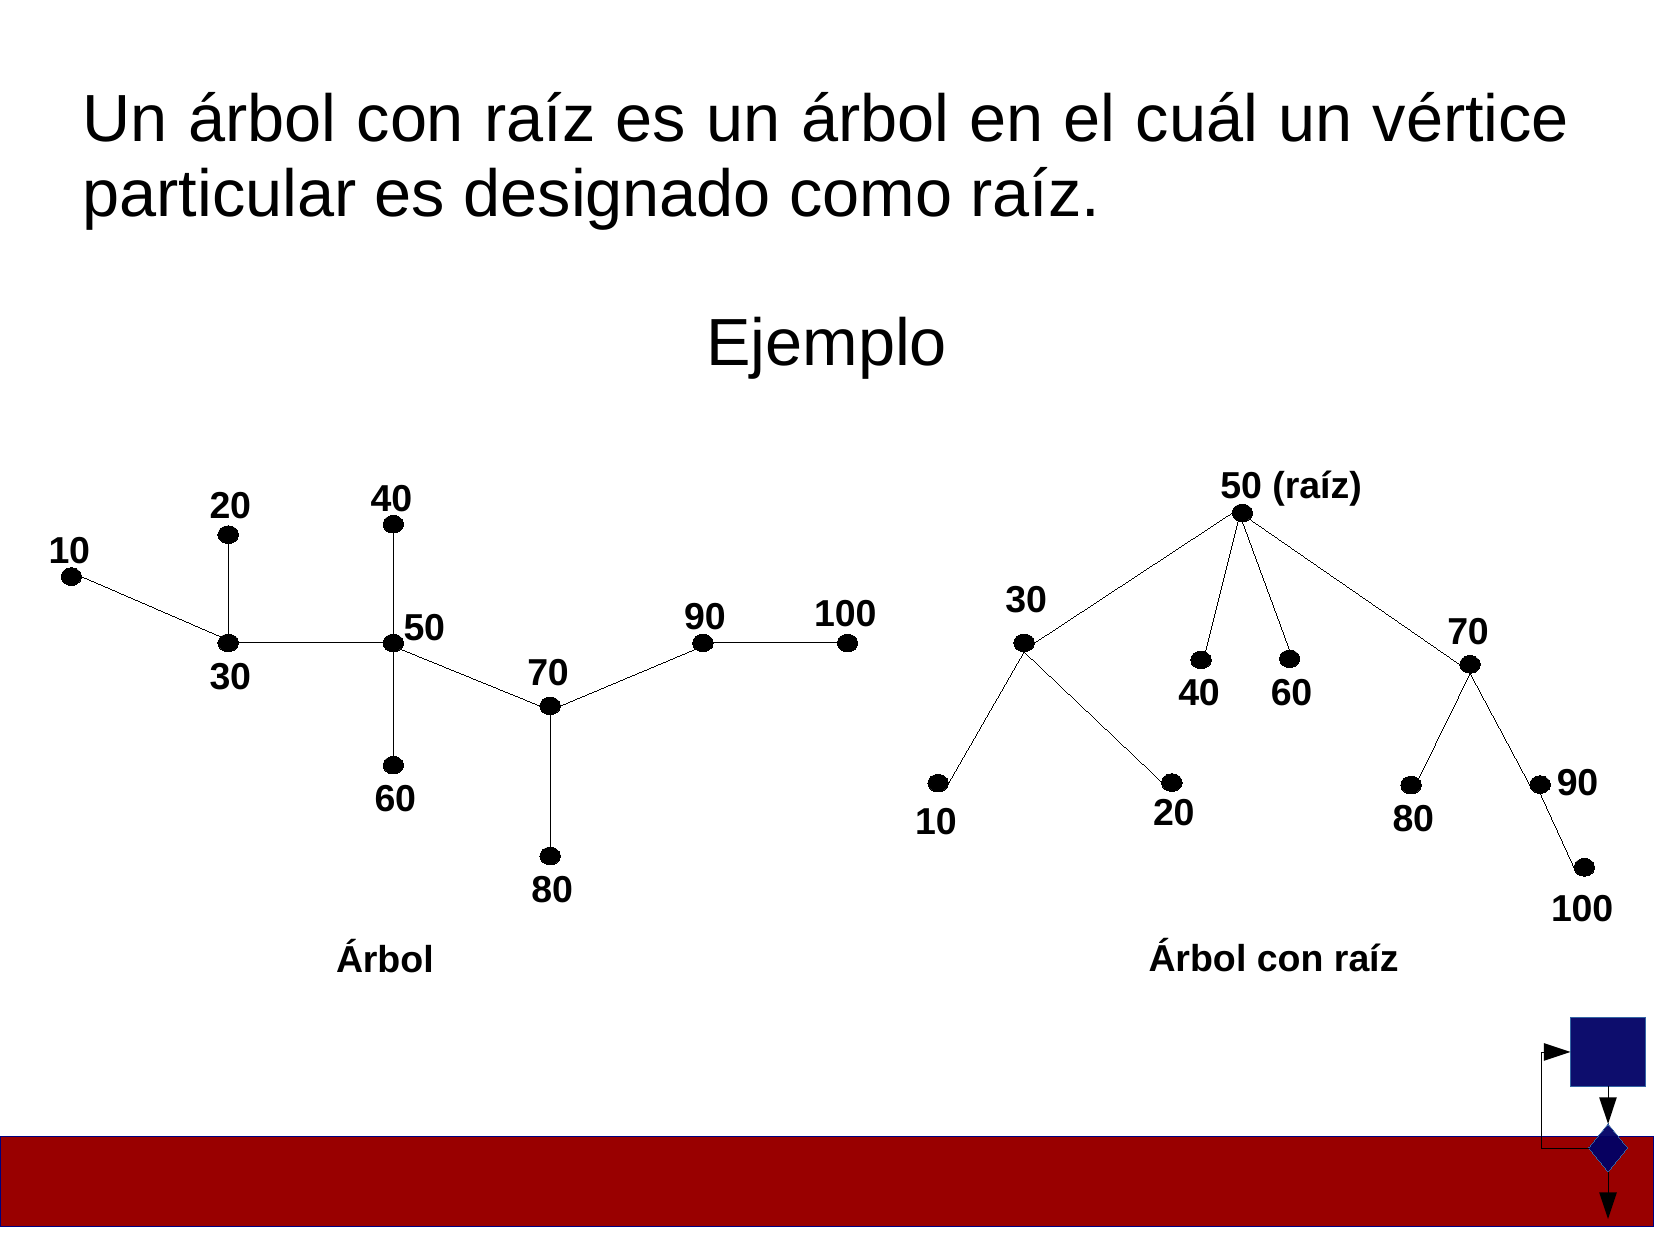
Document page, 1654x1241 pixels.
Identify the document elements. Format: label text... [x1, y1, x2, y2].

text_box 20 [1157, 803, 1167, 817]
text_box 60 [1298, 683, 1305, 701]
text_box 70 [531, 658, 565, 687]
text_box 20 [1180, 803, 1187, 821]
text_box 30 [1009, 590, 1019, 608]
text_box 40 [1182, 678, 1216, 707]
text_box 10 [919, 813, 924, 830]
text_box [1013, 634, 1035, 652]
text_box 20 [237, 496, 244, 514]
text_box 90 [1584, 773, 1591, 791]
text_box [927, 774, 949, 792]
text_box [1232, 504, 1253, 522]
text_box 60 [1275, 677, 1309, 706]
text_box 90 [711, 607, 718, 625]
text_box [217, 525, 239, 544]
text_box 50 [407, 627, 418, 636]
text_box 20 [213, 496, 223, 510]
text_box 10 [942, 812, 949, 830]
text_box 80 [538, 879, 545, 887]
text_box 20 [213, 490, 247, 519]
text_box 70 [1474, 622, 1481, 640]
text_box [837, 634, 858, 652]
text_box [217, 634, 239, 652]
text_box [383, 756, 404, 774]
text_box Árbol [368, 945, 402, 974]
text_box 80 [537, 890, 545, 899]
text_box 90 [1561, 784, 1570, 791]
text_box 40 [375, 492, 382, 502]
text_box 80 [1398, 819, 1406, 828]
text_box 50 [407, 613, 441, 642]
text_box [539, 847, 550, 865]
text_box 70 [1451, 617, 1485, 646]
text_box [1161, 773, 1183, 792]
text_box [383, 634, 404, 652]
text_box 50 (raíz) [1279, 471, 1308, 500]
subtitle Un árbol con raíz es un árbol en el cuál un vértice particular es designado como raíz. Ejemplo [82, 49, 1571, 1010]
text_box 40 [398, 489, 405, 507]
text_box 10 [52, 542, 57, 559]
text_box 90 [1561, 767, 1595, 796]
text_box 60 [378, 784, 412, 813]
text_box [1190, 651, 1212, 669]
text_box [1279, 650, 1300, 668]
text_box 70 [554, 663, 561, 681]
text_box 80 [1399, 808, 1406, 816]
text_box 60 [1277, 692, 1284, 701]
text_box 90 [691, 607, 698, 616]
text_box 60 [402, 789, 409, 807]
text_box [551, 847, 561, 865]
text_box [0, 1124, 1654, 1227]
text_box [539, 697, 561, 715]
text_box [61, 567, 82, 586]
text_box 30 [1033, 590, 1040, 608]
text_box 90 [688, 618, 698, 625]
text_box 80 [559, 880, 566, 898]
text_box [1400, 776, 1422, 794]
text_box Árbol [385, 956, 393, 969]
text_box 80 [535, 875, 569, 904]
text_box 30 [1009, 585, 1043, 614]
text_box [1570, 1017, 1646, 1087]
text_box 80 [1396, 804, 1430, 833]
text_box [692, 634, 714, 652]
text_box Árbol con raíz [1257, 944, 1291, 973]
text_box [383, 515, 404, 533]
text_box 10 [919, 807, 953, 836]
text_box [1574, 858, 1595, 877]
text_box 90 [688, 602, 722, 631]
text_box 100 [1565, 894, 1599, 923]
text_box 30 [213, 662, 247, 691]
text_box 40 [1205, 683, 1212, 701]
text_box 40 [374, 483, 408, 512]
text_box 30 [237, 667, 244, 685]
text_box [1459, 655, 1481, 674]
text_box [1530, 775, 1551, 794]
text_box 10 [52, 536, 86, 565]
text_box 40 [1183, 686, 1190, 696]
text_box 50 [431, 618, 438, 636]
text_box 10 [76, 541, 83, 559]
text_box 60 [381, 798, 388, 807]
text_box 90 [1563, 773, 1570, 782]
text_box 30 [213, 667, 223, 685]
text_box 80 [1420, 809, 1427, 827]
text_box 20 [1157, 797, 1191, 826]
text_box 100 [828, 599, 862, 628]
